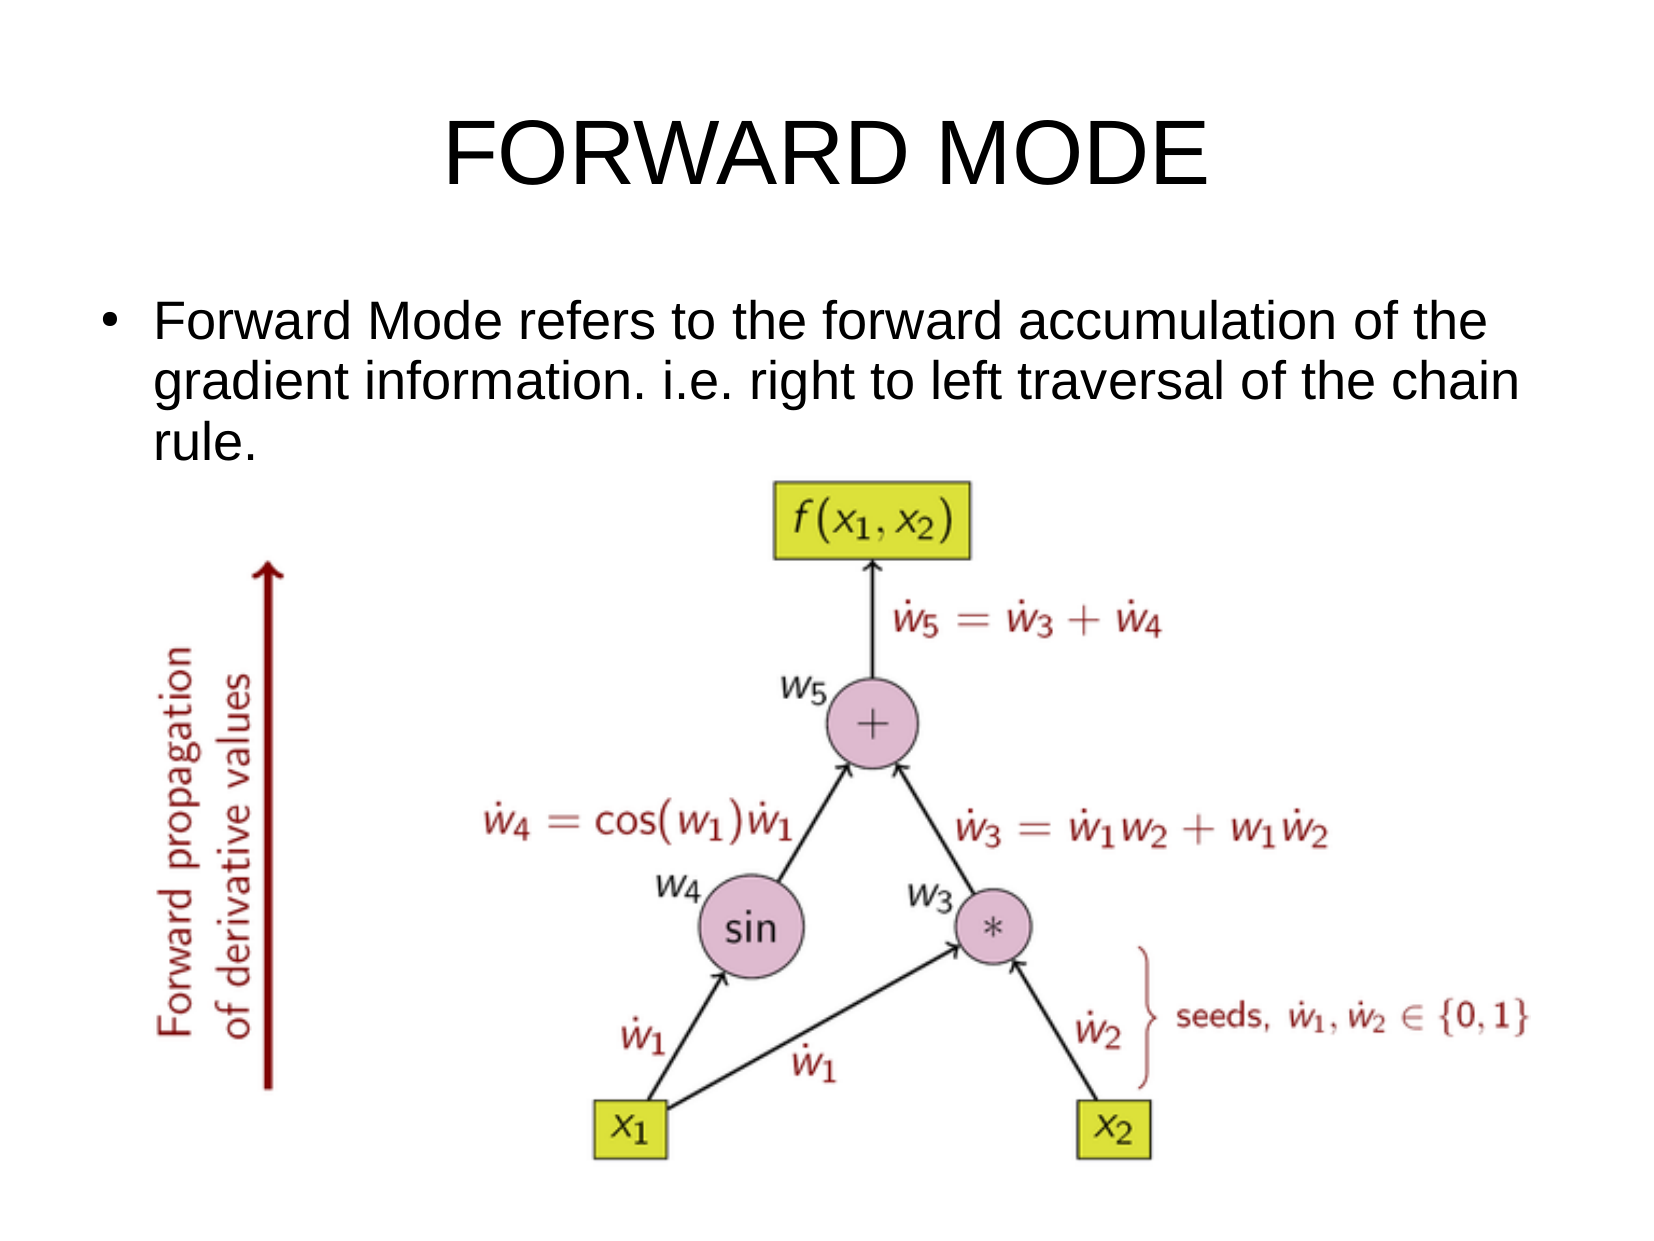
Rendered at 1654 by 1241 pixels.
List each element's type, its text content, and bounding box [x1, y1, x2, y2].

title FORWARD MODE [82, 49, 1571, 257]
picture [153, 464, 1531, 1169]
list Forward Mode refers to the forward accumulation of the gradient information. i.e. right to left traversal of the chain rule. [82, 290, 1571, 1010]
